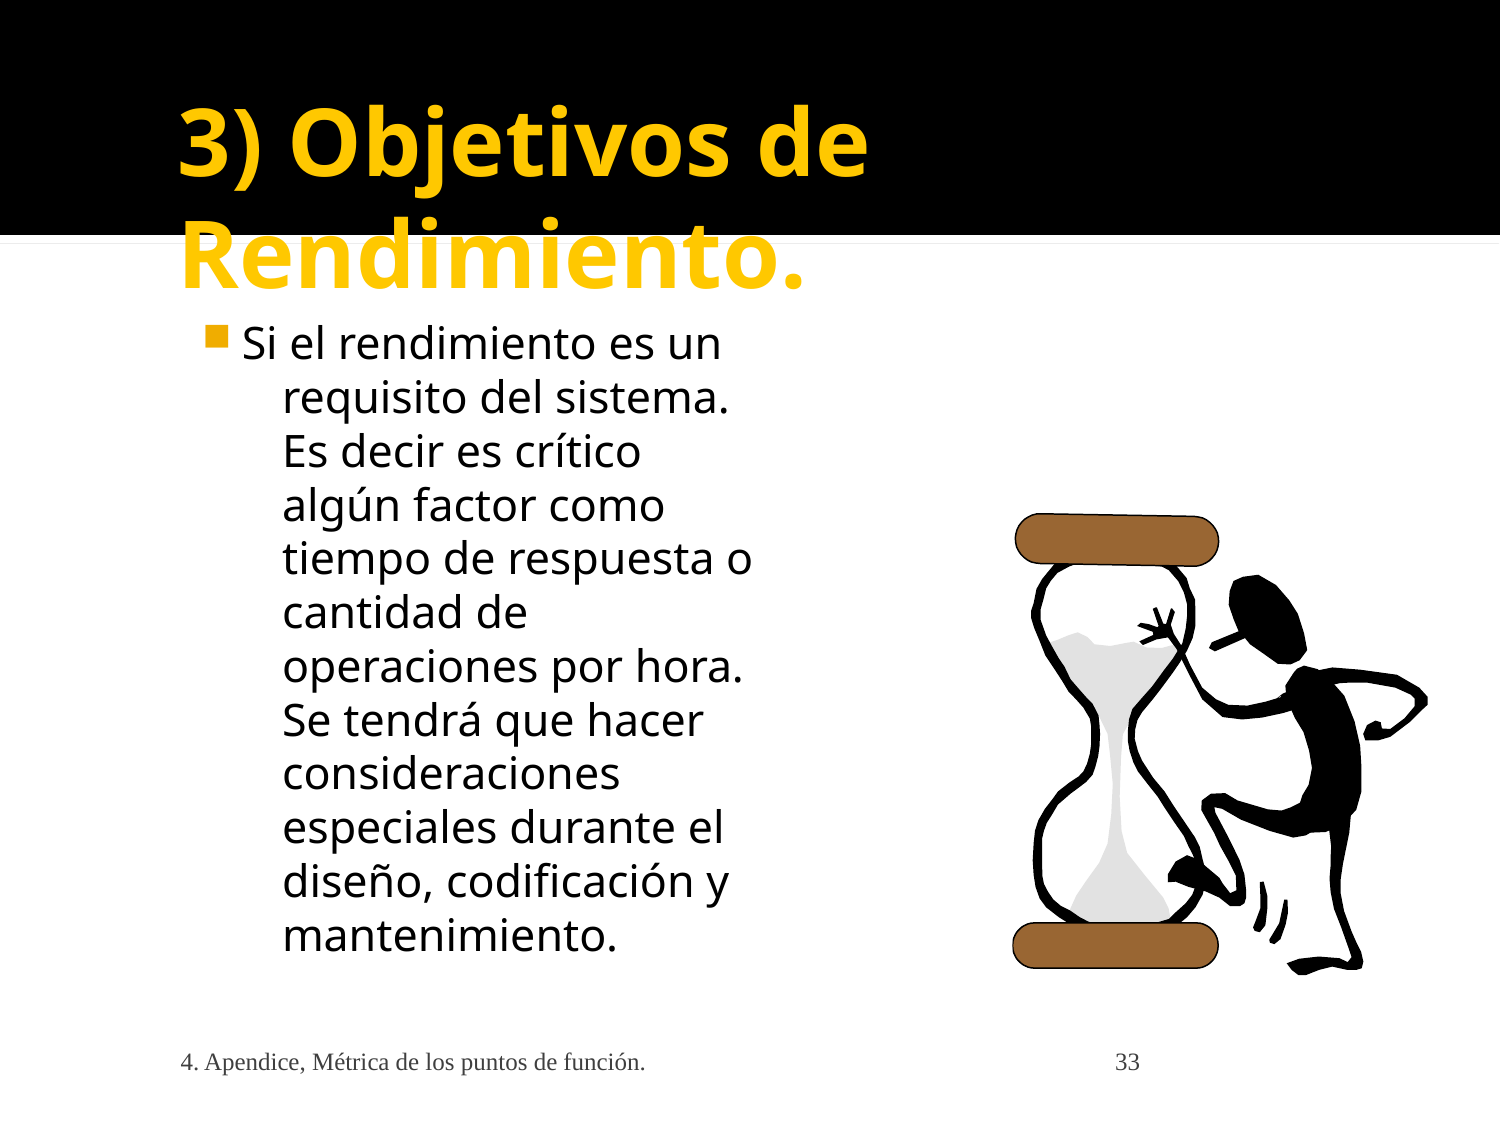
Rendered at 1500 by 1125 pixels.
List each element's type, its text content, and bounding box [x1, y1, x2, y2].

title 3) Objetivos de Rendimiento. [162, 75, 1438, 263]
chart [1012, 512, 1430, 978]
text_box [1100, 1037, 1438, 1075]
list Si el rendimiento es un requisito del sistema. Es decir es crítico algún factor como tiempo de respuesta o cantidad de operaciones por hora. Se tendrá que hacer consideraciones especiales durante el diseño, codificación y mantenimiento. [162, 299, 1001, 976]
text_box 4. Apendice, Métrica de los puntos de función. [162, 1037, 951, 1075]
